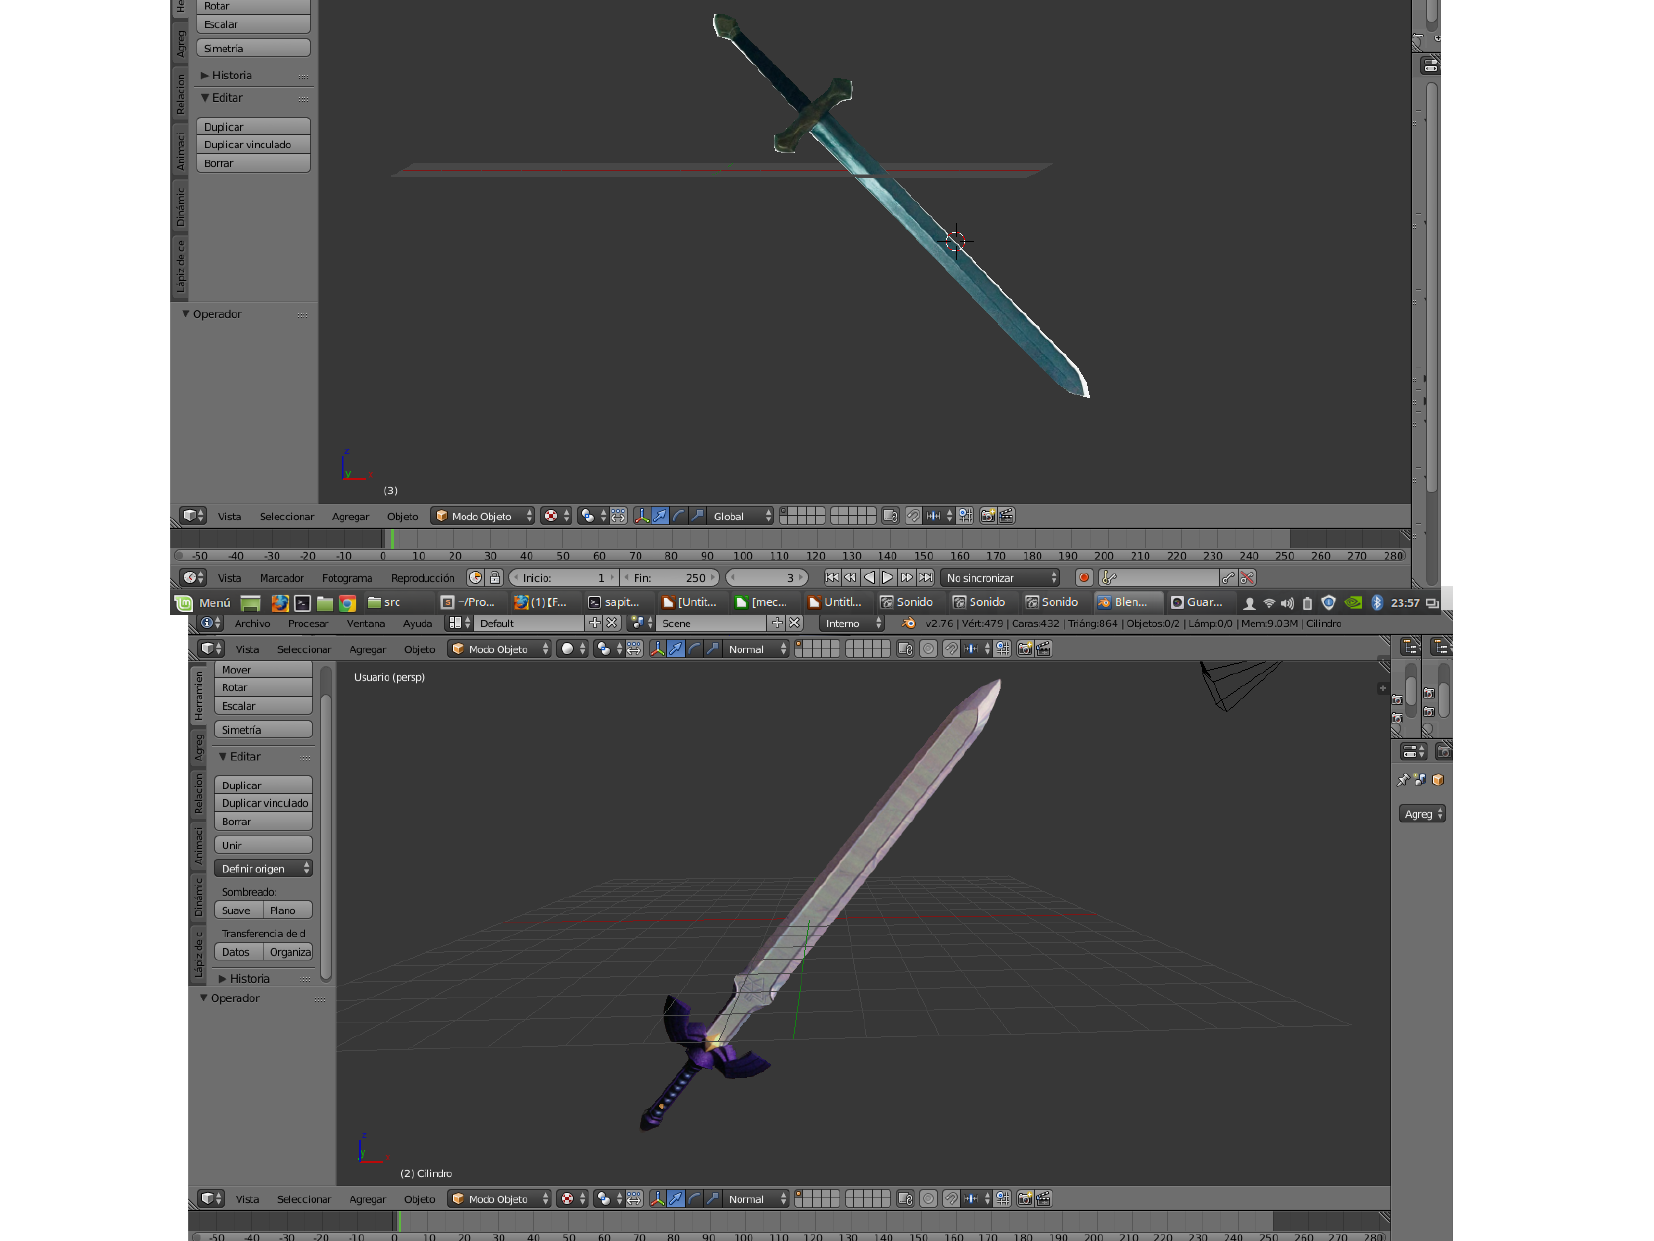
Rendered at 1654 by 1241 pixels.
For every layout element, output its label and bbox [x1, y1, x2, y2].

picture [170, 0, 1453, 1241]
